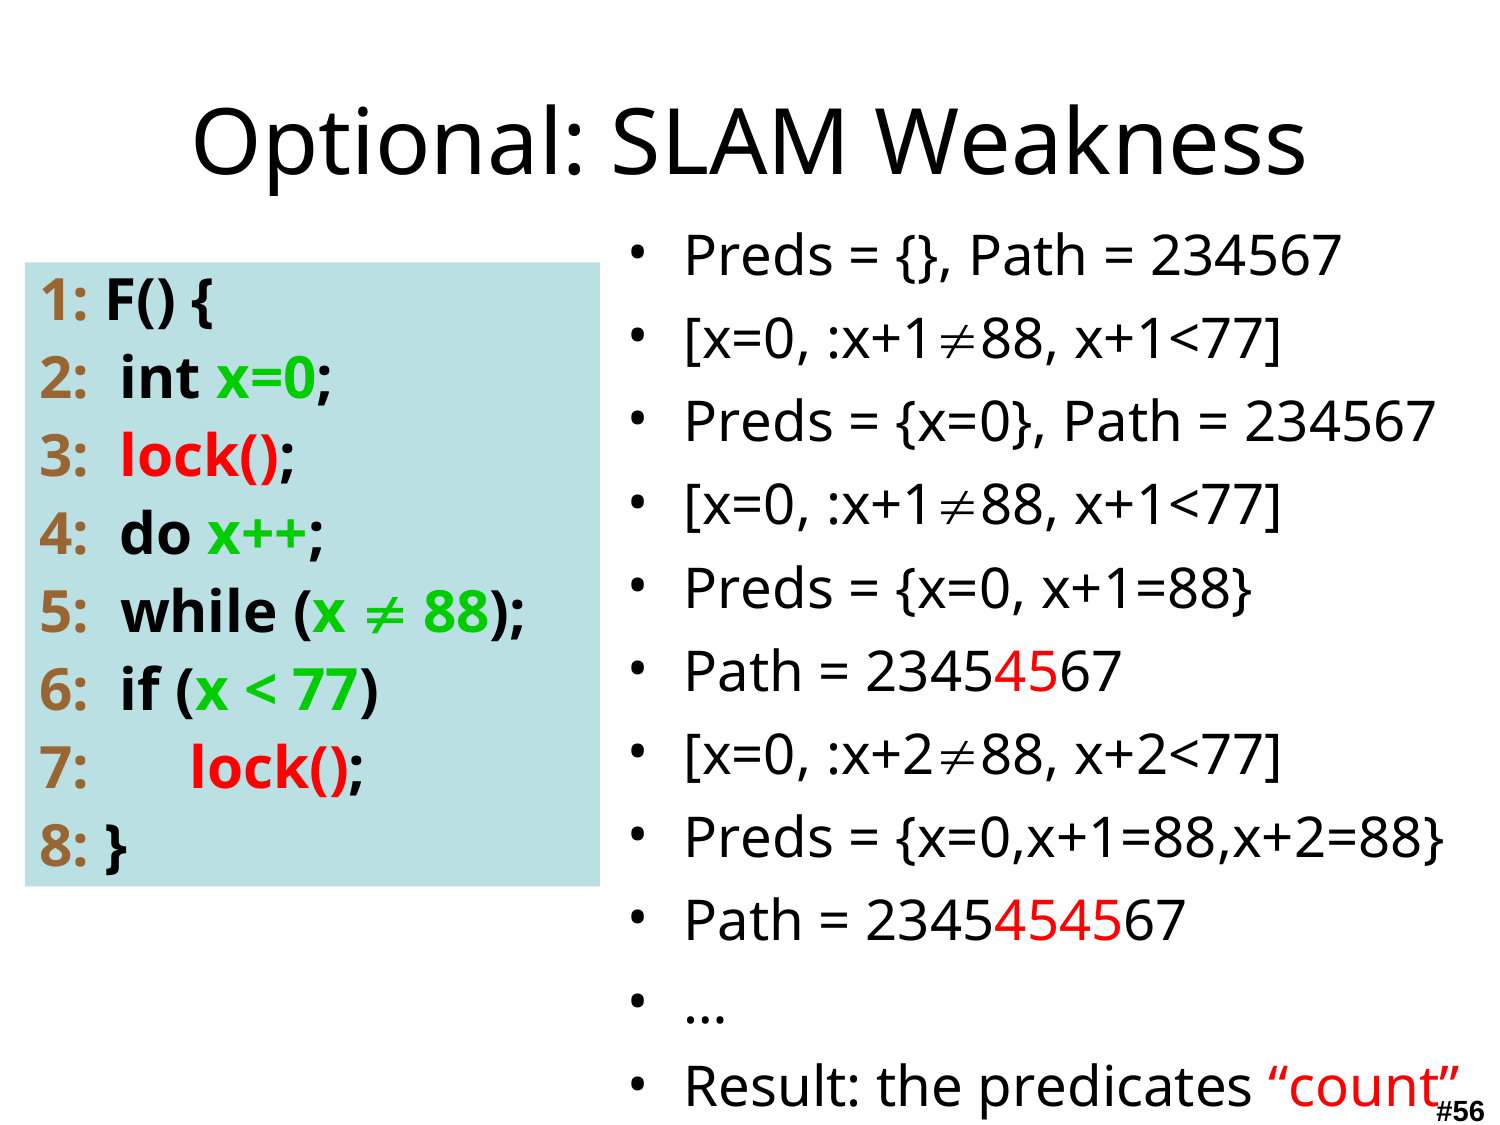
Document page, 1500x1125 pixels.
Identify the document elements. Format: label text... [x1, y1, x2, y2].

list 1: F() { 2: int x=0; 3: lock(); 4: do x++; 5: while (x  88); 6: if (x < 77) 7: lock(); 8: } [24, 262, 600, 838]
title Optional: SLAM Weakness [24, 45, 1476, 233]
text_box Preds = {}, Path = 234567 [x=0, :x+188, x+1<77] Preds = {x=0}, Path = 234567 [x=0, :x+188, x+1<77] Preds = {x=0, x+1=88} Path = 23454567 [x=0, :x+288, x+2<77] Preds = {x=0,x+1=88,x+2=88} Path = 2345454567 … Result: the predicates “count” the loop iterations [612, 212, 1475, 1063]
